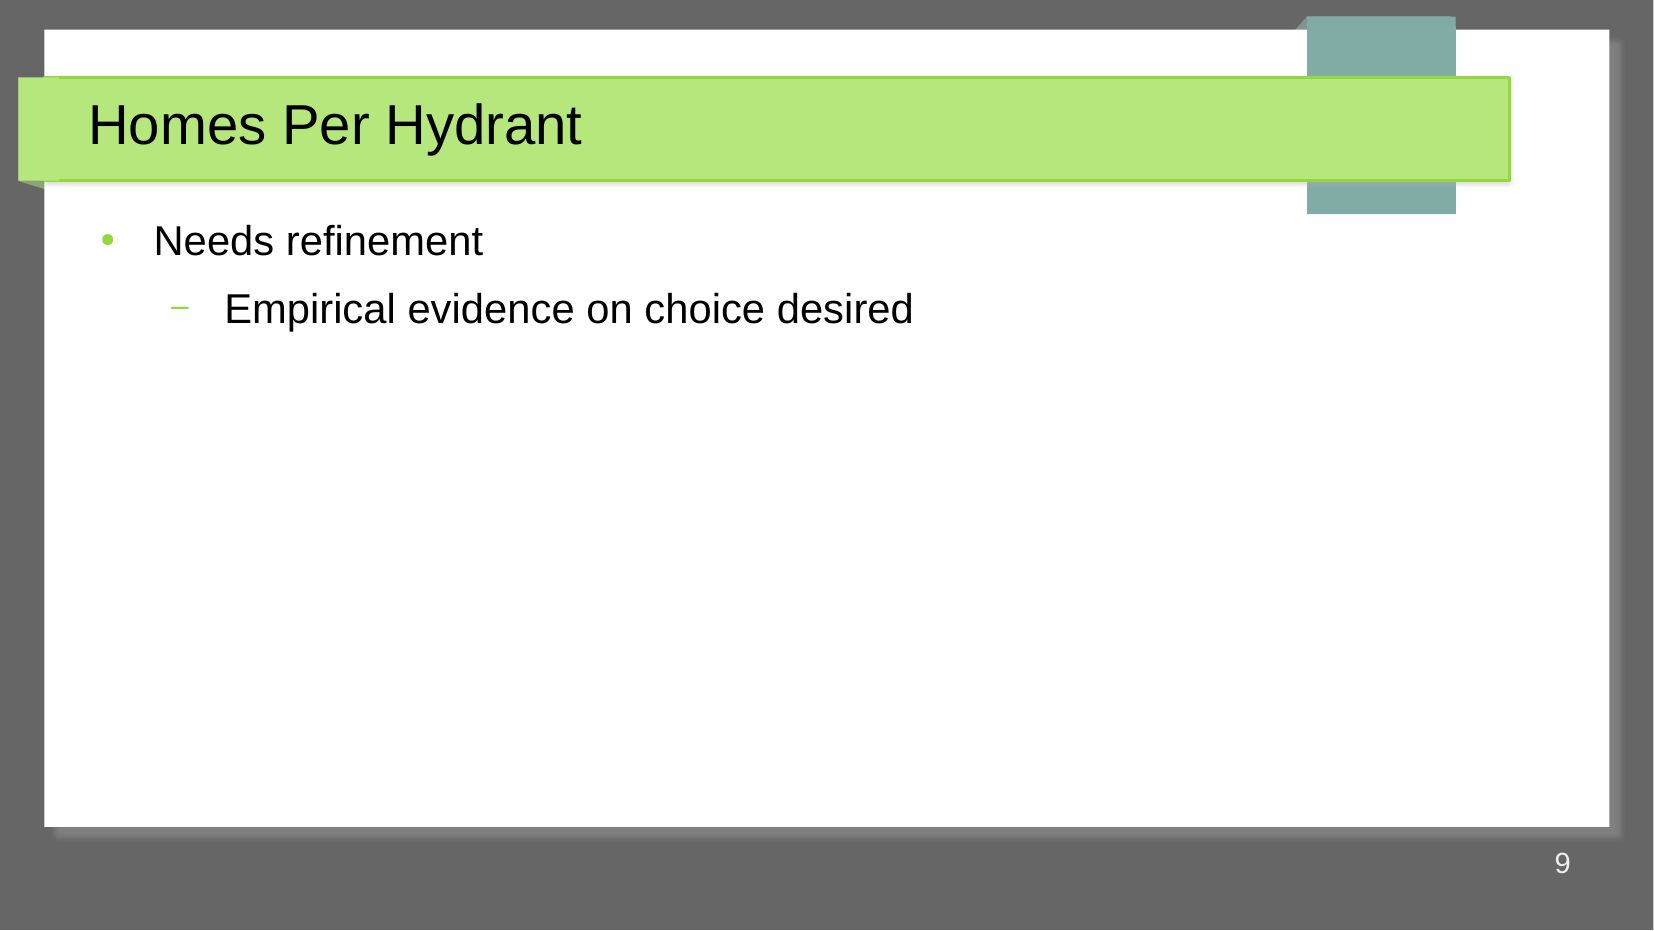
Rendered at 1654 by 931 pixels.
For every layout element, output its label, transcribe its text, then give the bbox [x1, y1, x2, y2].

list Needs refinement Empirical evidence on choice desired [82, 217, 1571, 758]
title Homes Per Hydrant [88, 73, 1506, 178]
